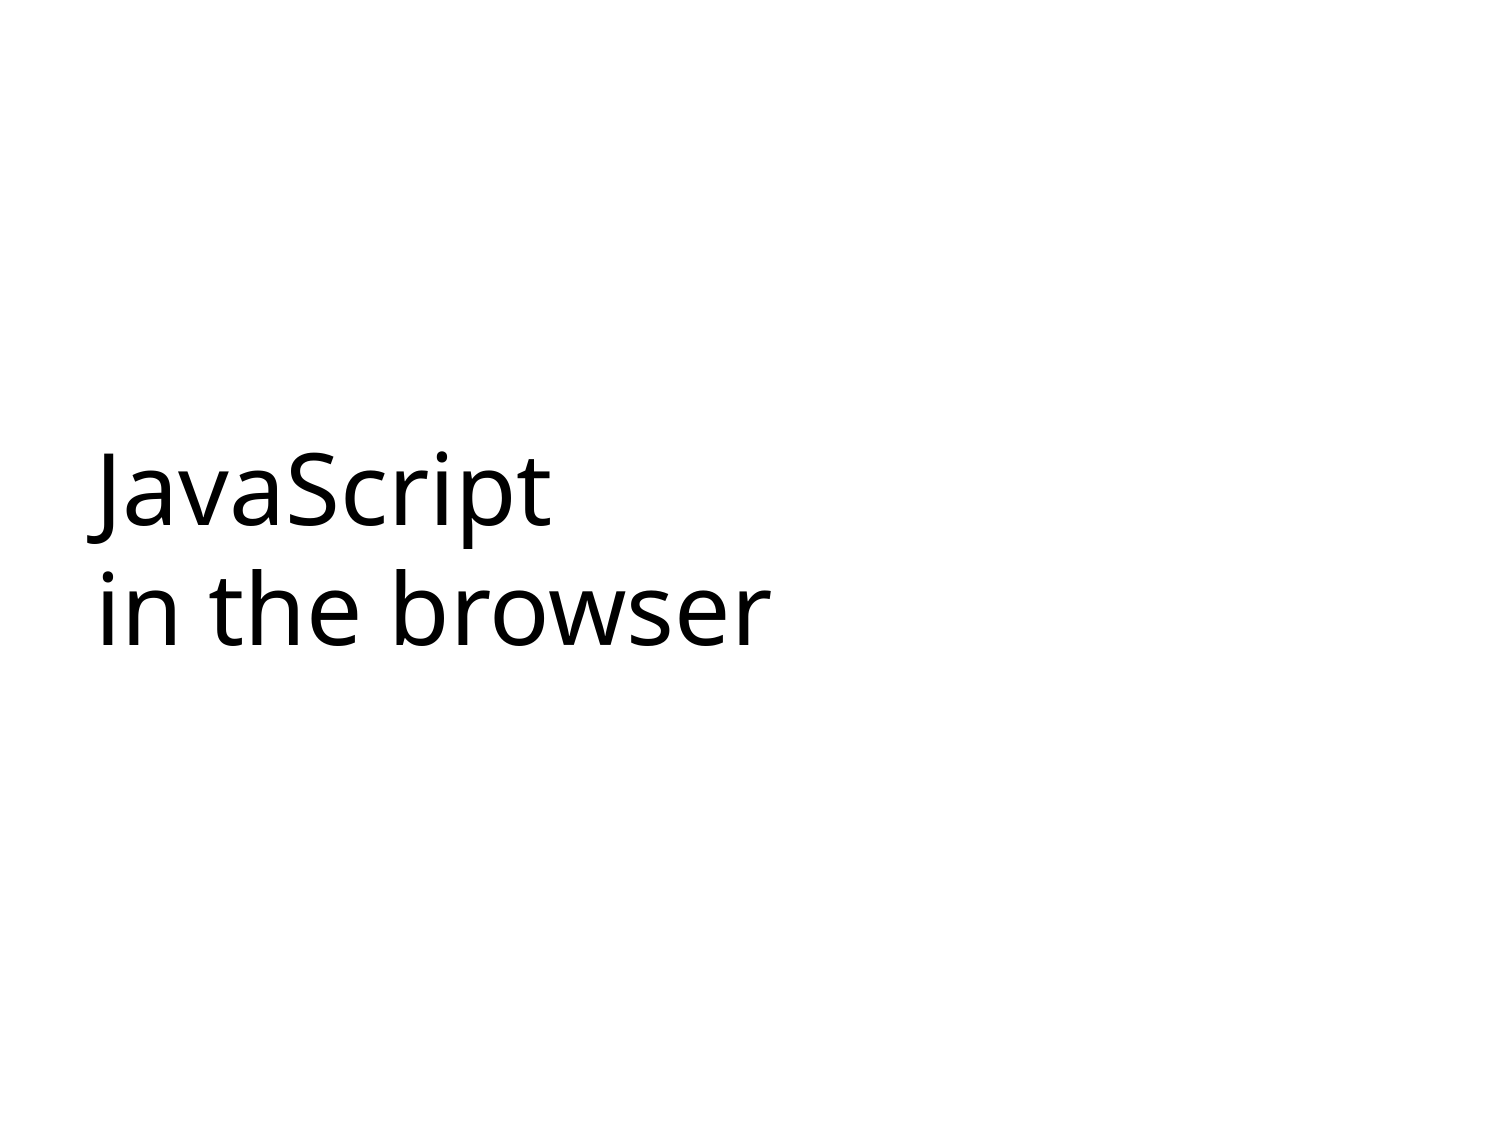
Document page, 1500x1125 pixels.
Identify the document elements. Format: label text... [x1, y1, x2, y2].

title JavaScript in the browser [80, 98, 1125, 994]
